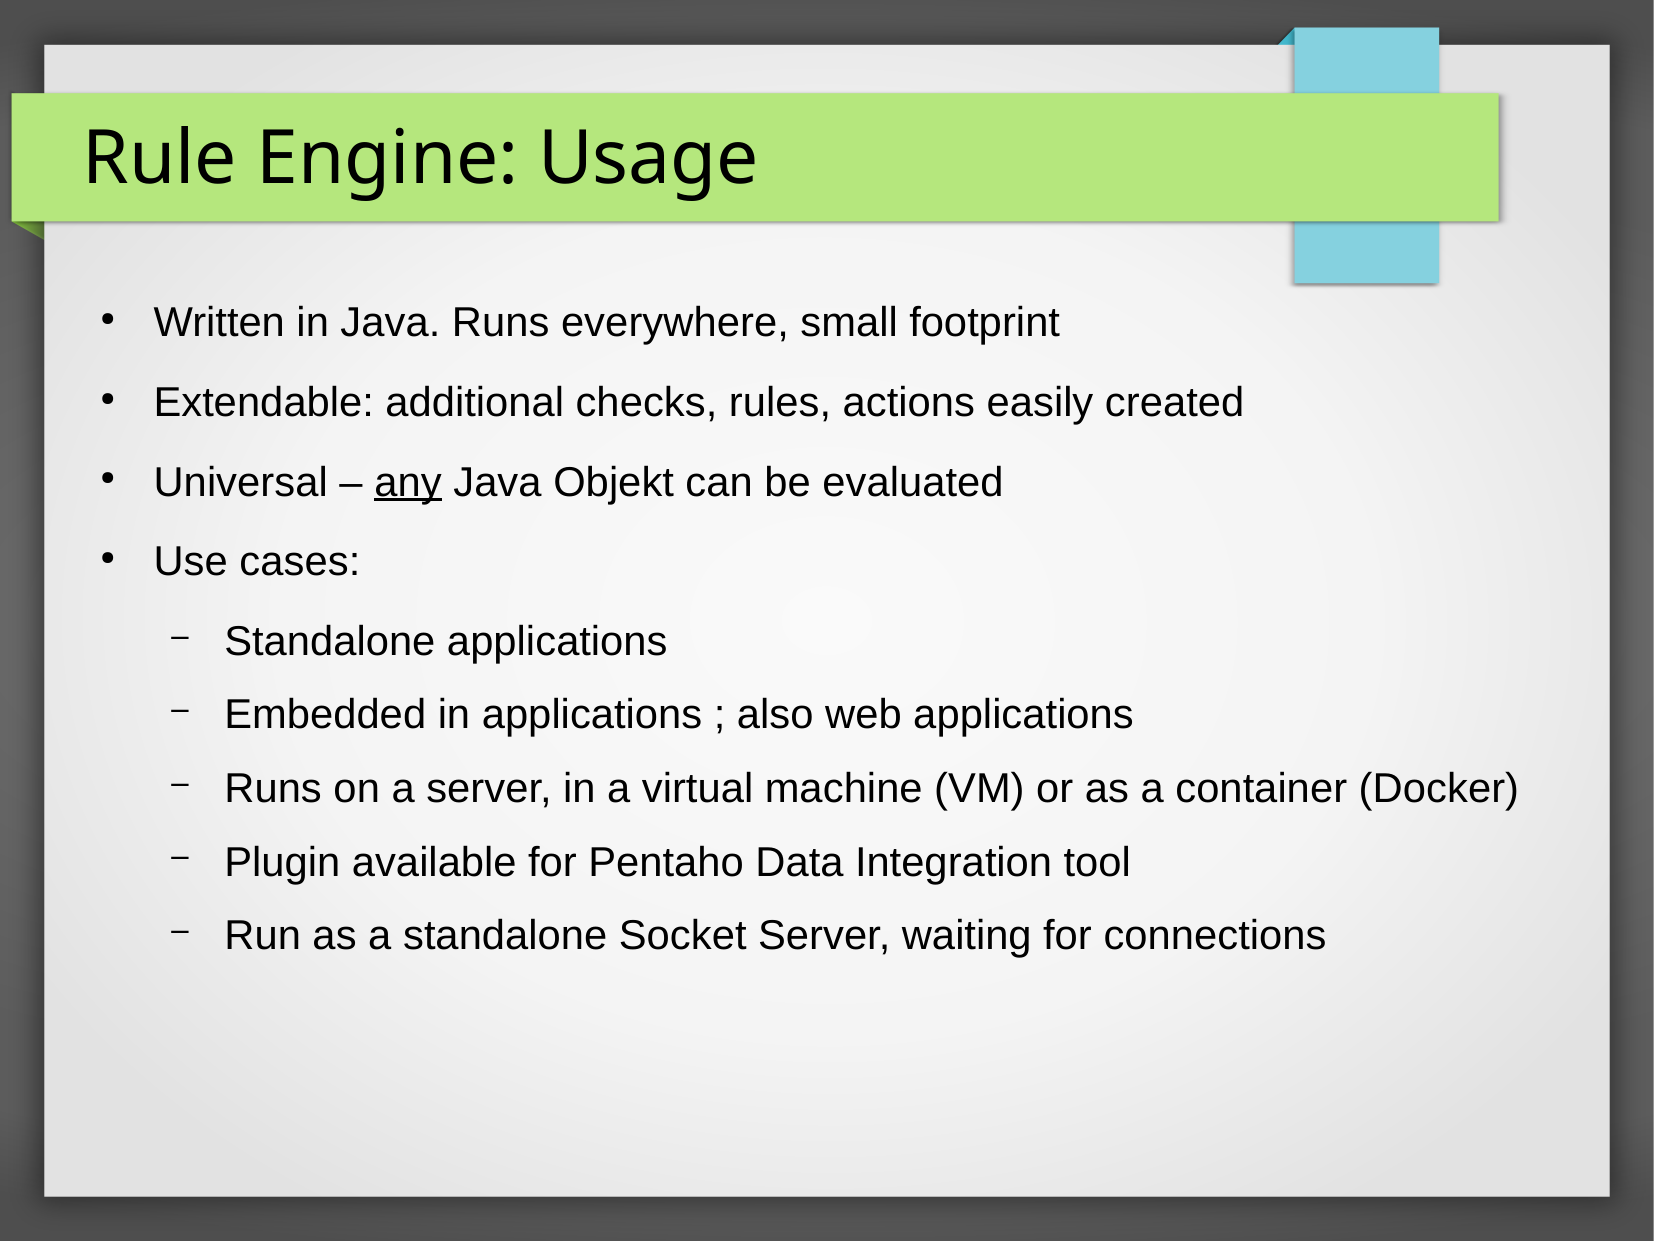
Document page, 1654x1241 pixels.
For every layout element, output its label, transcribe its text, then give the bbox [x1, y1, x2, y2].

list Written in Java. Runs everywhere, small footprint Extendable: additional checks, rules, actions easily created Universal – any Java Objekt can be evaluated Use cases: Standalone applications Embedded in applications ; also web applications Runs on a server, in a virtual machine (VM) or as a container (Docker) Plugin available for Pentaho Data Integration tool Run as a standalone Socket Server, waiting for connections [82, 295, 1571, 1015]
picture [0, 0, 1654, 1241]
title Rule Engine: Usage [82, 94, 1264, 213]
